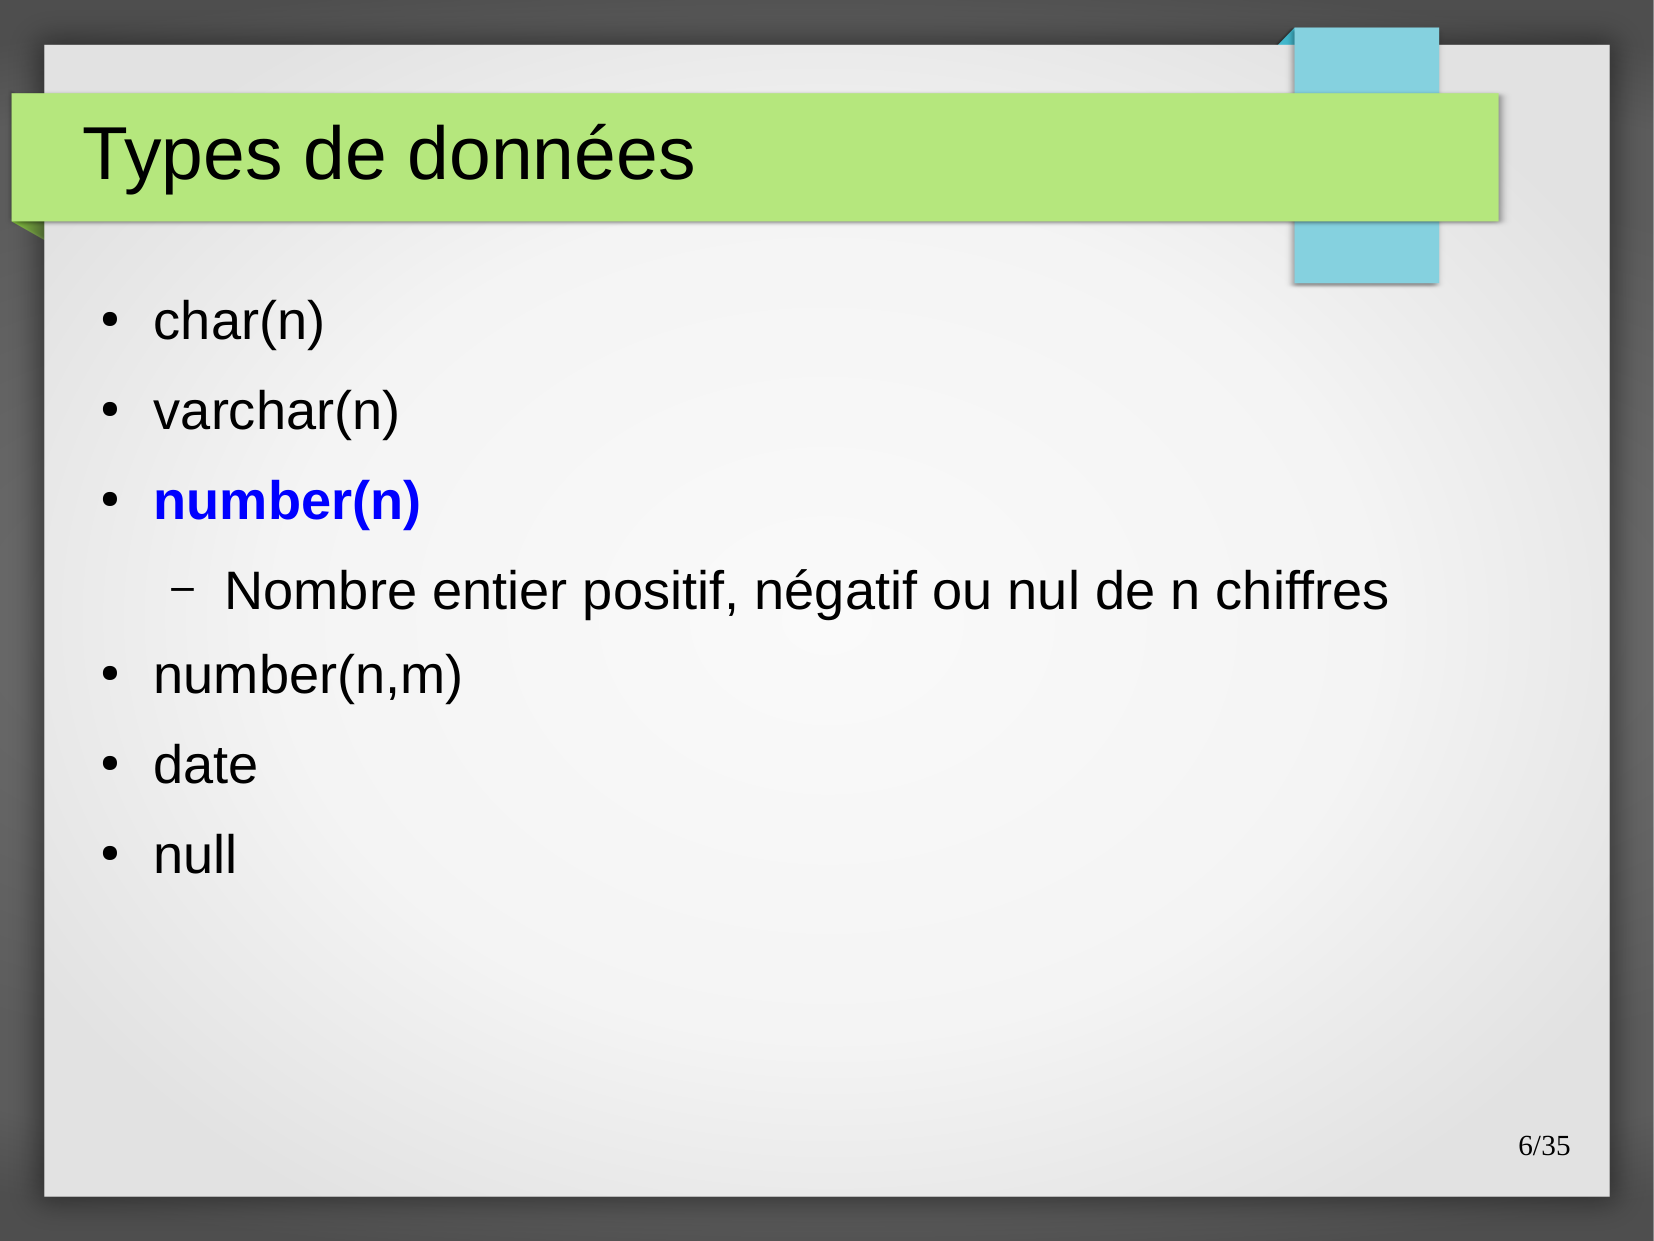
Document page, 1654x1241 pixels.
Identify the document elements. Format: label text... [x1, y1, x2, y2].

title Types de données [82, 94, 1264, 213]
list char(n) varchar(n) number(n) Nombre entier positif, négatif ou nul de n chiffres number(n,m) date null [82, 290, 1571, 1109]
picture [0, 0, 1654, 1241]
